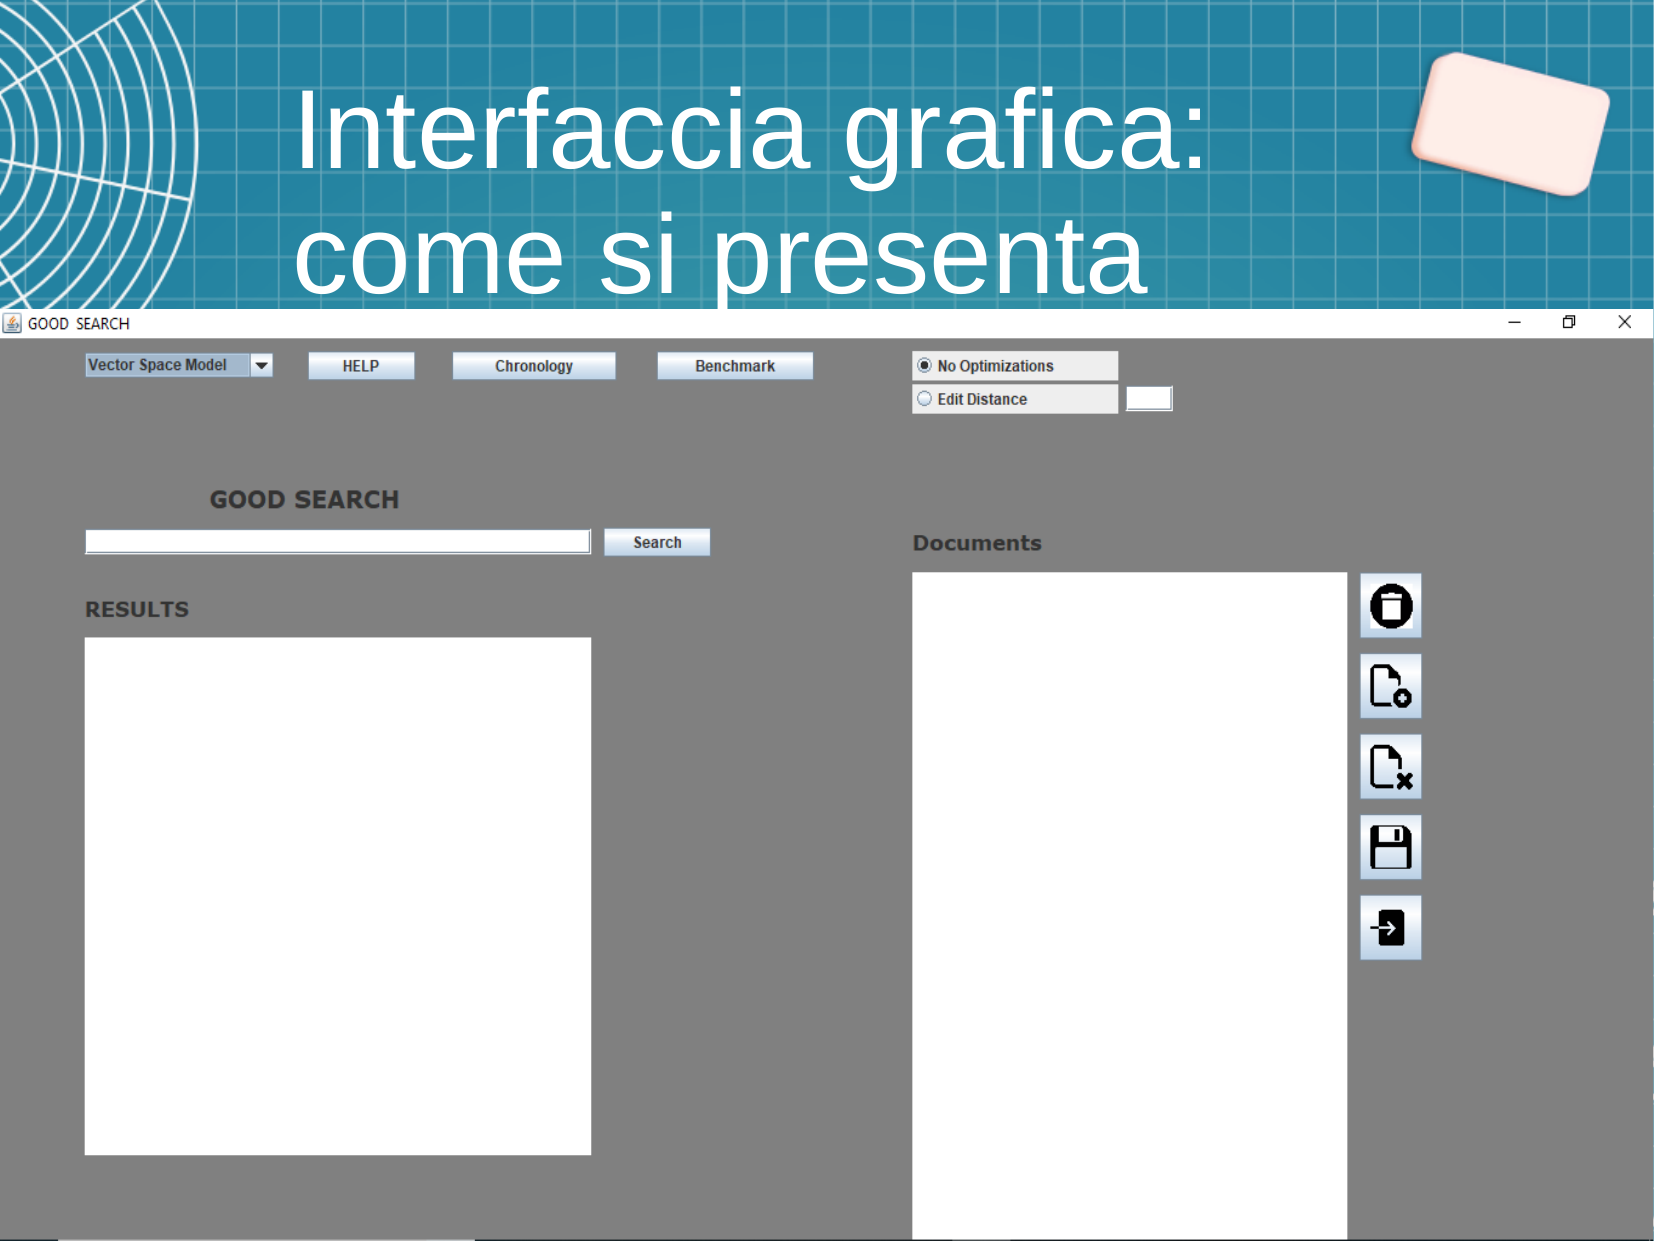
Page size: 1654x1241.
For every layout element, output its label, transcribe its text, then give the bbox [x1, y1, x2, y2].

text_box Interfaccia grafica: come si presenta [277, 59, 1376, 286]
picture [0, 0, 1654, 1241]
